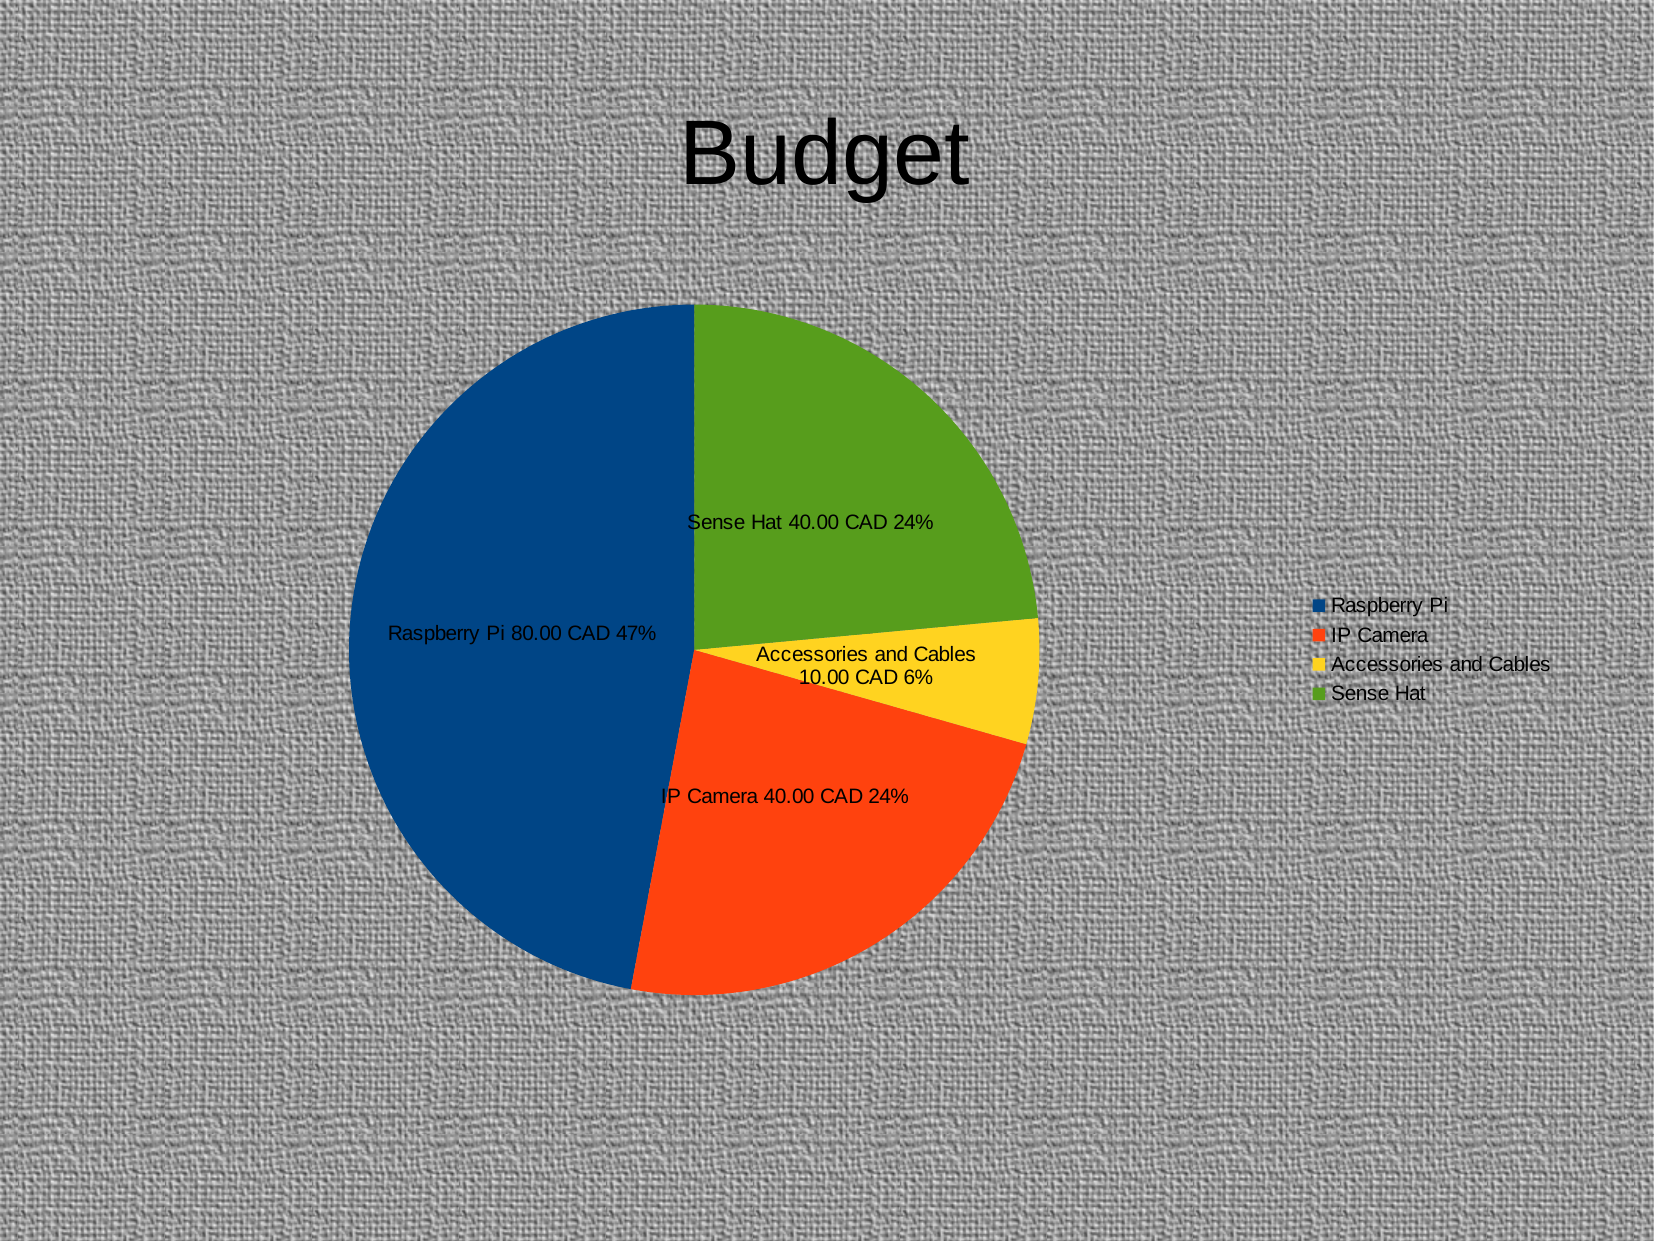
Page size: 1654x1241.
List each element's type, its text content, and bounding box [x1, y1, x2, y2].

picture [0, 0, 1654, 1241]
title Budget [82, 49, 1571, 257]
chart [82, 290, 1571, 1010]
